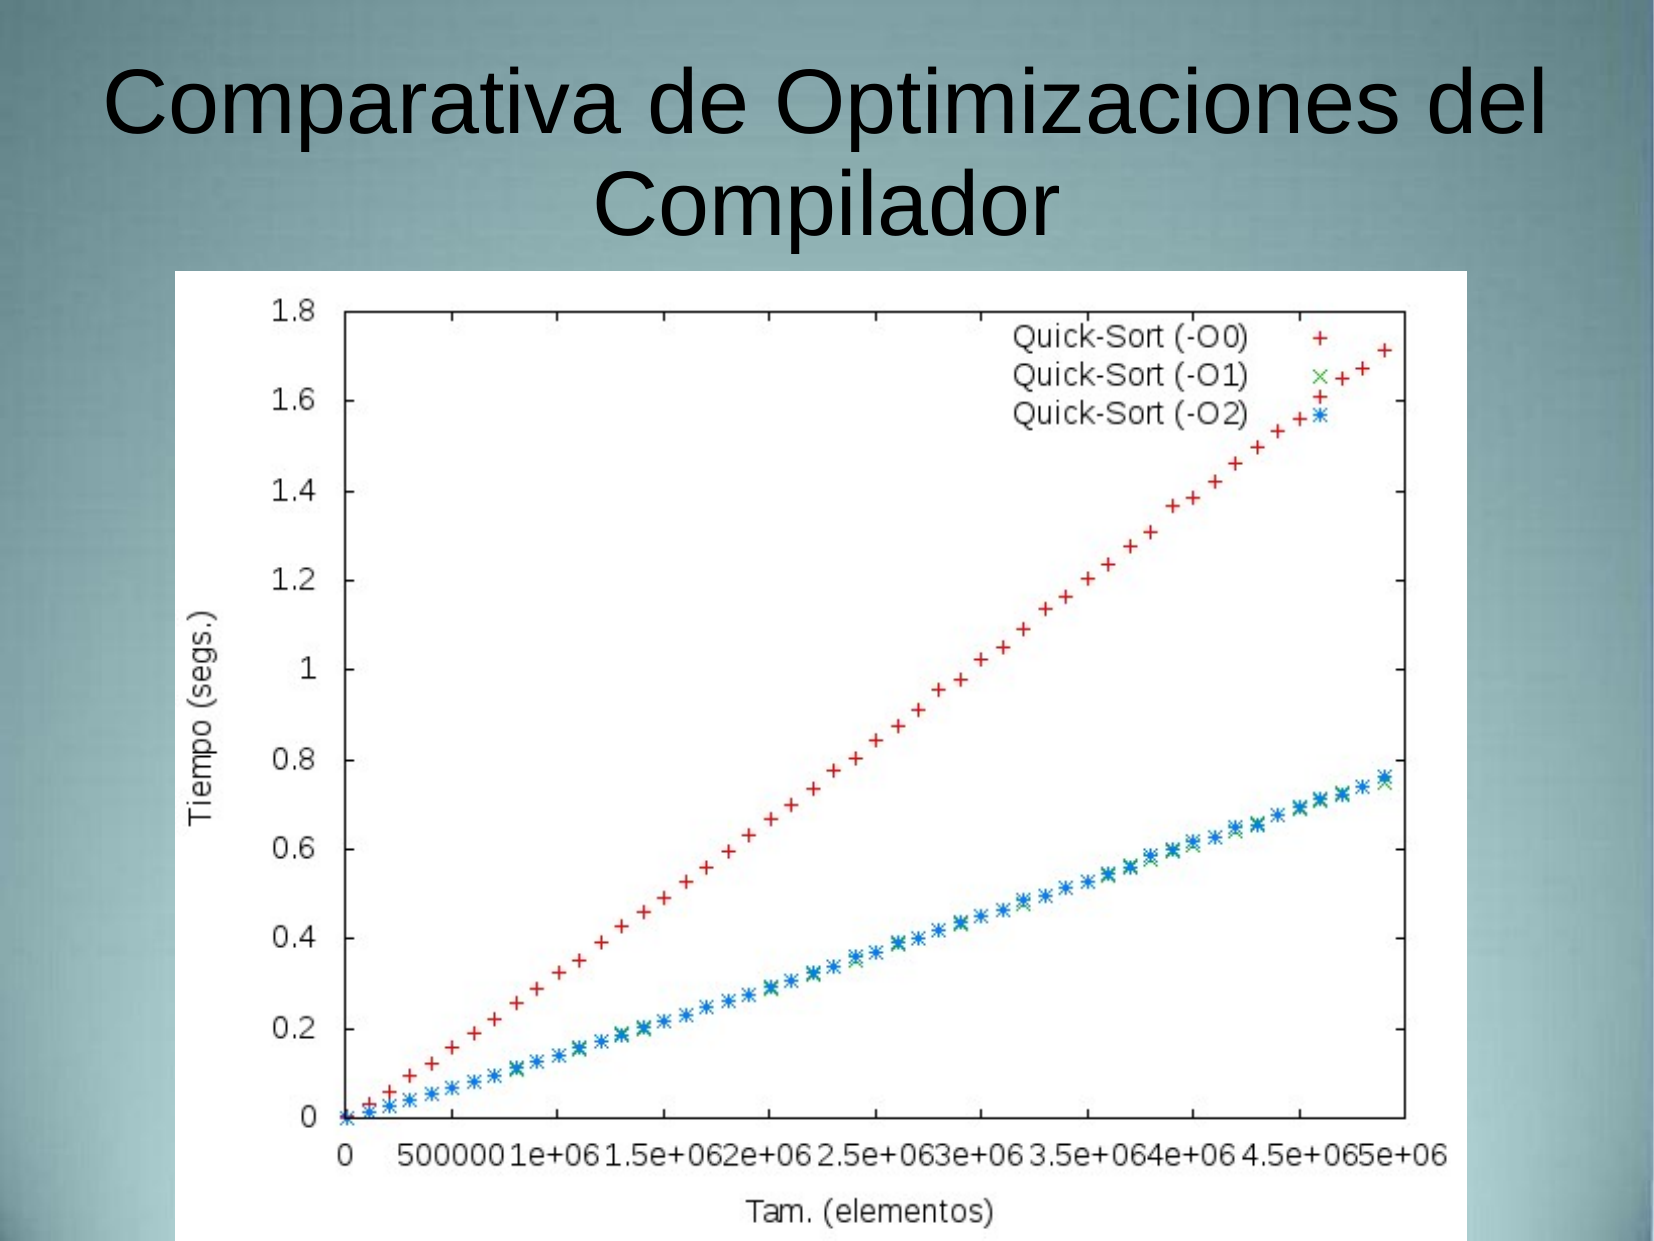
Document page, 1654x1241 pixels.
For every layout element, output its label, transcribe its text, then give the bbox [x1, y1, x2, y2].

title Comparativa de Optimizaciones del Compilador [82, 49, 1571, 257]
picture [0, 0, 1654, 1241]
